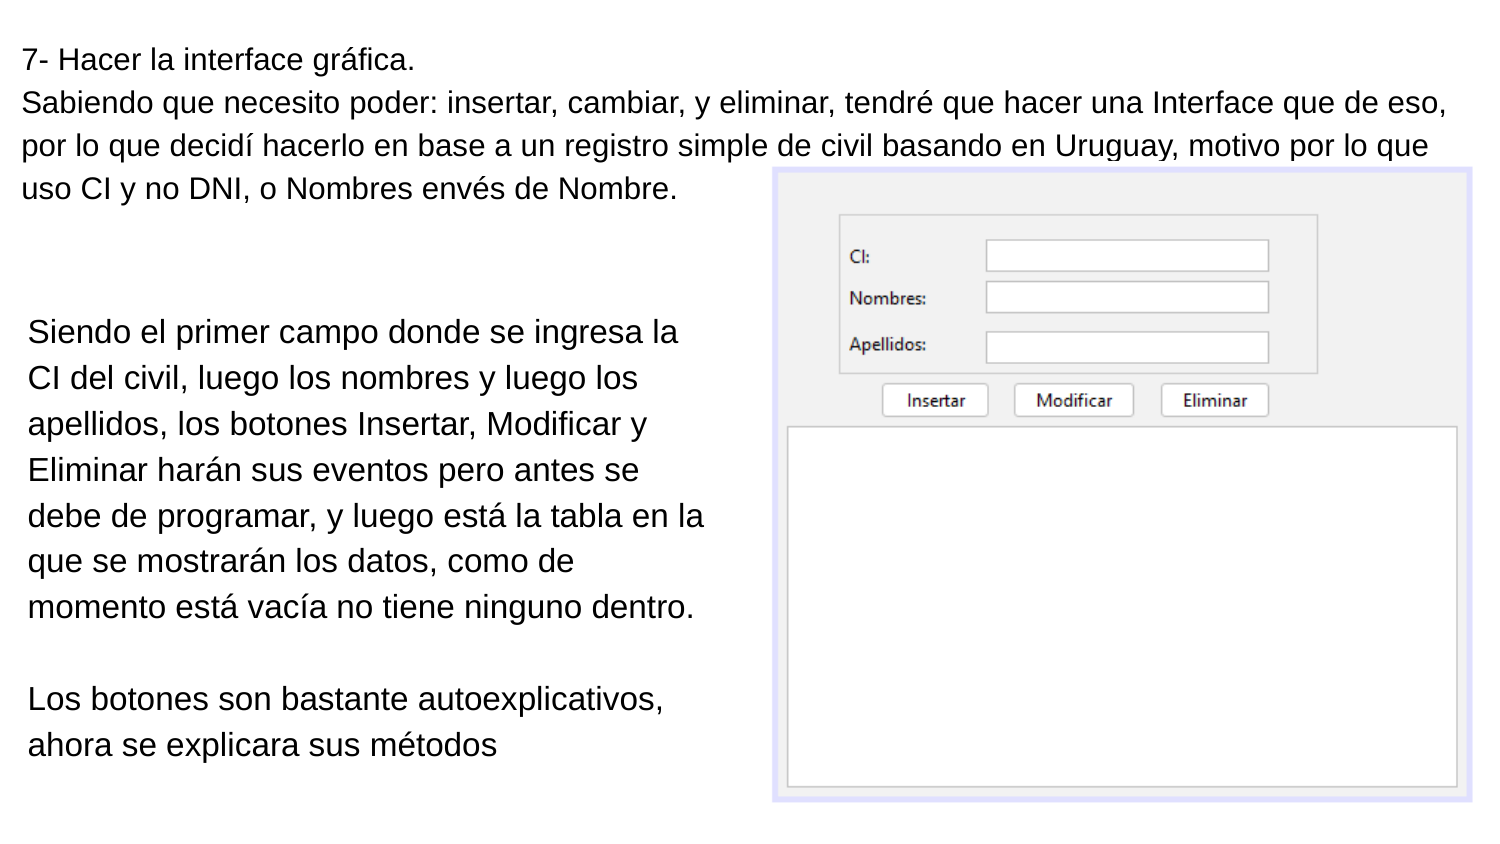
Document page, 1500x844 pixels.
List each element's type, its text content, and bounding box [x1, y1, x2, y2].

text_box 7- Hacer la interface gráfica. Sabiendo que necesito poder: insertar, cambiar, y eliminar, tendré que hacer una Interface que de eso, por lo que decidí hacerlo en base a un registro simple de civil basando en Uruguay, motivo por lo que uso CI y no DNI, o Nombres envés de Nombre. [6, 18, 1500, 221]
text_box Siendo el primer campo donde se ingresa la CI del civil, luego los nombres y luego los apellidos, los botones Insertar, Modificar y Eliminar harán sus eventos pero antes se debe de programar, y luego está la tabla en la que se mostrarán los datos, como de momento está vacía no tiene ninguno dentro. Los botones son bastante autoexplicativos, ahora se explicara sus métodos [12, 289, 727, 779]
picture [759, 161, 1500, 810]
